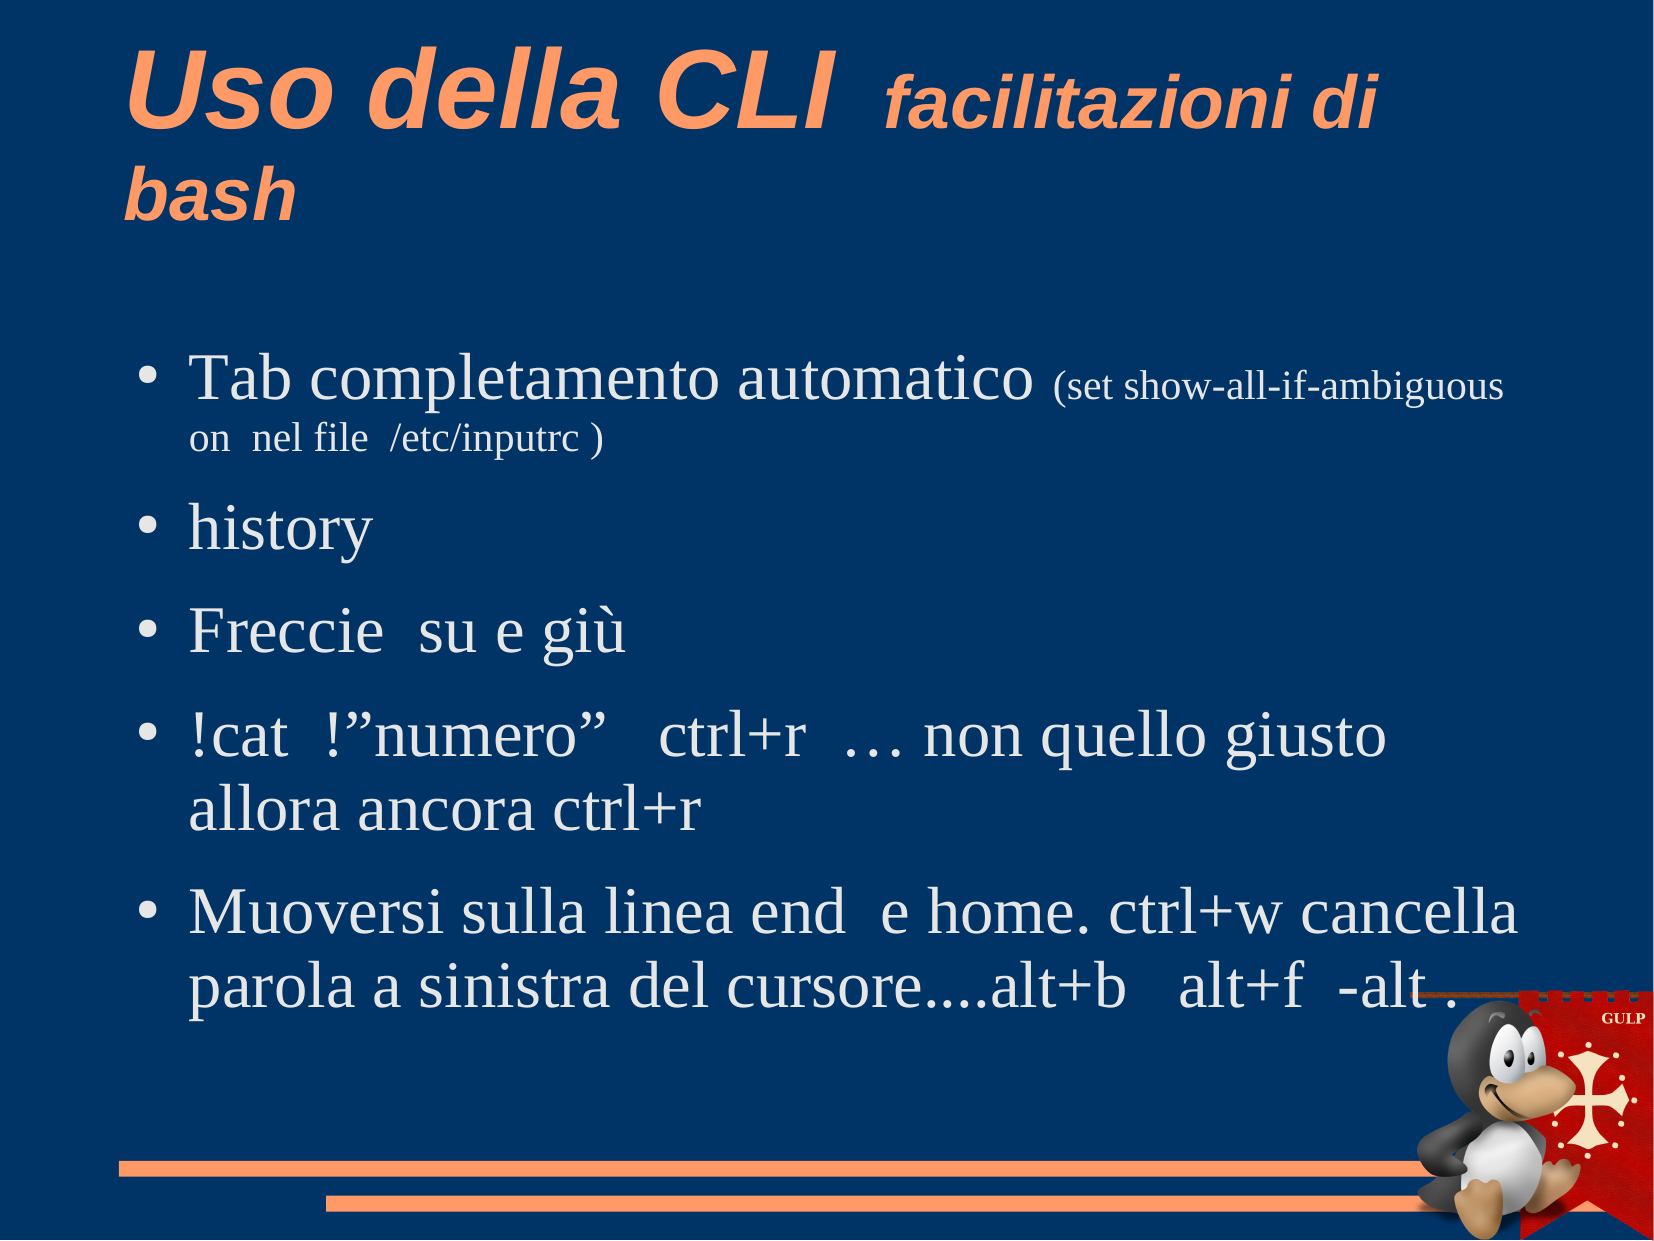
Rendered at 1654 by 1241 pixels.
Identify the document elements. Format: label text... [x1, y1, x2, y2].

list Tab completamento automatico (set show-all-if-ambiguous on nel file /etc/inputrc ) history Freccie su e giù !cat !”numero” ctrl+r … non quello giusto allora ancora ctrl+r Muoversi sulla linea end e home. ctrl+w cancella parola a sinistra del cursore....alt+b alt+f -alt . [118, 236, 1558, 1123]
title Uso della CLI facilitazioni di bash [123, 26, 1536, 236]
picture [1410, 990, 1654, 1241]
